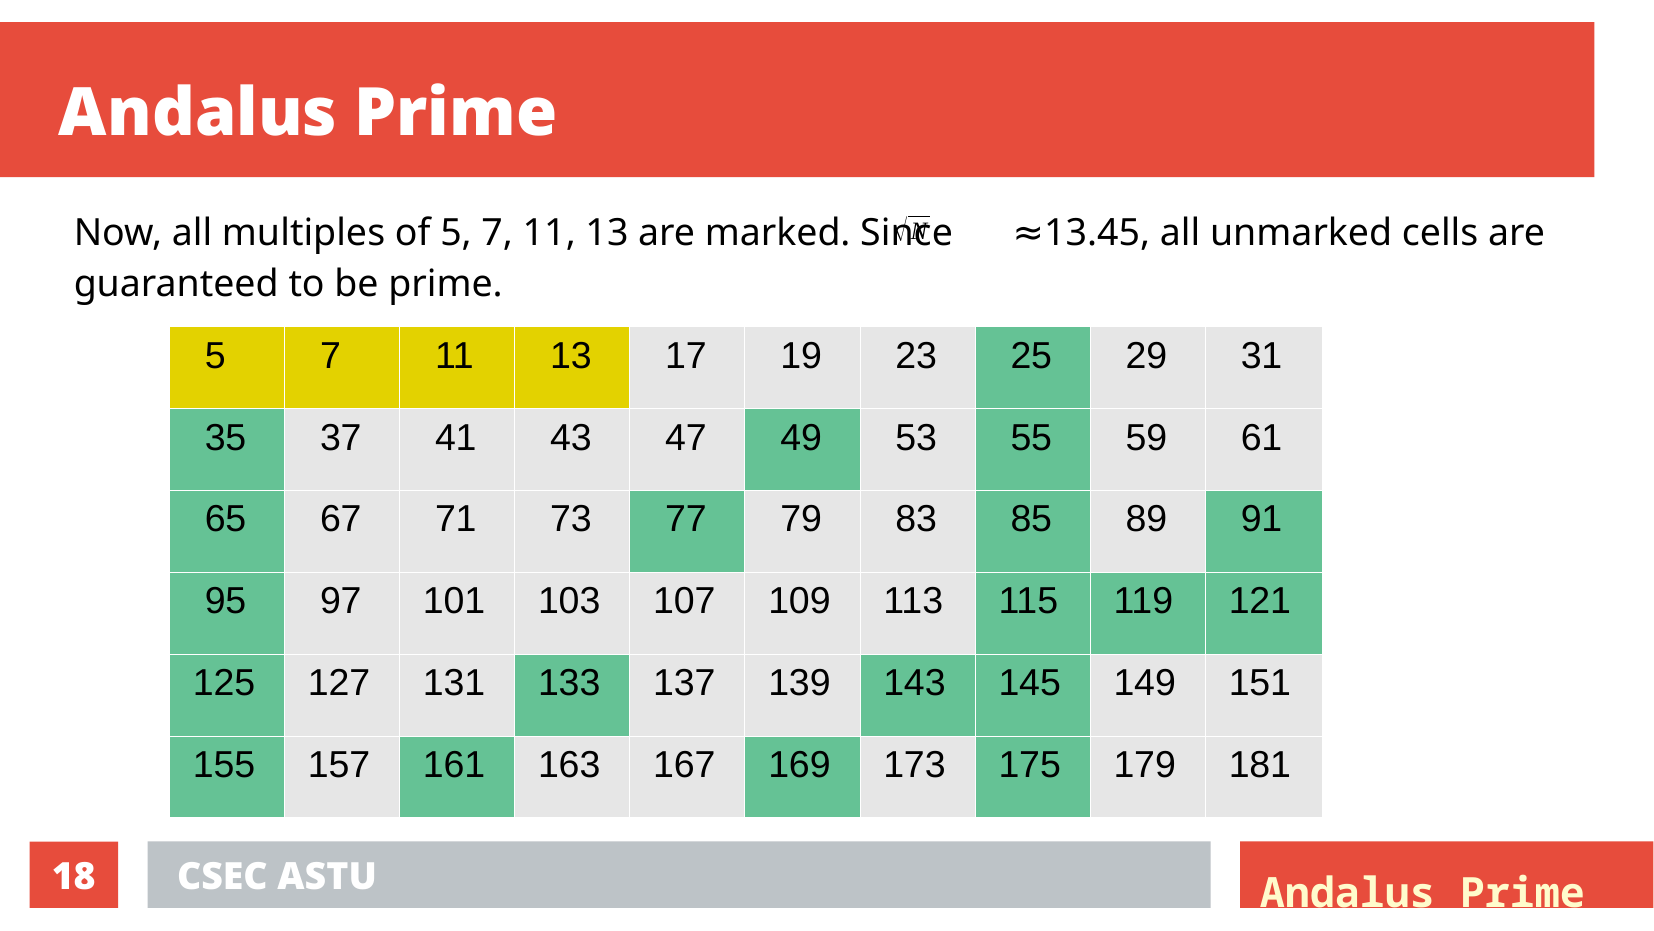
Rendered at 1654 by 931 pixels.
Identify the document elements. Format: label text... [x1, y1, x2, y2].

table_cell 149 [1091, 655, 1205, 736]
table_header 23 [861, 327, 975, 408]
table_cell 49 [745, 409, 860, 490]
text_box Andalus Prime [1245, 855, 1636, 912]
table_cell 181 [1206, 737, 1322, 817]
table_cell 119 [1091, 573, 1205, 654]
table_cell 133 [515, 655, 629, 736]
table_cell 71 [400, 491, 514, 572]
table_cell 115 [976, 573, 1090, 654]
table_cell 55 [976, 409, 1090, 490]
table_cell 65 [170, 491, 284, 572]
text_box Now, all multiples of 5, 7, 11, 13 are marked. Since ≈13.45, all unmarked cells are guaranteed to be prime. [59, 198, 1609, 302]
table_cell 125 [170, 655, 284, 736]
table_cell 139 [745, 655, 860, 736]
table_cell 47 [630, 409, 744, 490]
table_cell 59 [1091, 409, 1205, 490]
table_header 25 [976, 327, 1090, 408]
table_cell 161 [400, 737, 514, 817]
title Andalus Prime [59, 44, 1595, 156]
table_cell 107 [630, 573, 744, 654]
table_cell 173 [861, 737, 975, 817]
table_header 19 [745, 327, 860, 408]
table_cell 151 [1206, 655, 1322, 736]
chart [887, 214, 936, 245]
table_cell 163 [515, 737, 629, 817]
table_cell 175 [976, 737, 1090, 817]
table_cell 143 [861, 655, 975, 736]
table_cell 89 [1091, 491, 1205, 572]
table_cell 91 [1206, 491, 1322, 572]
table_cell 101 [400, 573, 514, 654]
table_cell 103 [515, 573, 629, 654]
table_cell 179 [1091, 737, 1205, 817]
table_cell 73 [515, 491, 629, 572]
table_cell 109 [745, 573, 860, 654]
table_cell 113 [861, 573, 975, 654]
table_header 31 [1206, 327, 1322, 408]
table_header 17 [630, 327, 744, 408]
table_cell 61 [1206, 409, 1322, 490]
table_cell 155 [170, 737, 284, 817]
table_cell 79 [745, 491, 860, 572]
table_cell 77 [630, 491, 744, 572]
table_header 5 [170, 327, 284, 408]
table_cell 41 [400, 409, 514, 490]
table_cell 43 [515, 409, 629, 490]
table_cell 37 [285, 409, 399, 490]
table_cell 131 [400, 655, 514, 736]
table_header 7 [285, 327, 399, 408]
table_cell 157 [285, 737, 399, 817]
table_cell 53 [861, 409, 975, 490]
table_cell 95 [170, 573, 284, 654]
table_cell 127 [285, 655, 399, 736]
table_header 29 [1091, 327, 1205, 408]
list [59, 302, 1565, 820]
table_cell 35 [170, 409, 284, 490]
table_cell 169 [745, 737, 860, 817]
table_cell 85 [976, 491, 1090, 572]
table_header 13 [515, 327, 629, 408]
table_cell 97 [285, 573, 399, 654]
table_cell 67 [285, 491, 399, 572]
table_cell 167 [630, 737, 744, 817]
table_cell 145 [976, 655, 1090, 736]
table_cell 121 [1206, 573, 1322, 654]
table_cell 83 [861, 491, 975, 572]
table_header 11 [400, 327, 514, 408]
table_cell 137 [630, 655, 744, 736]
